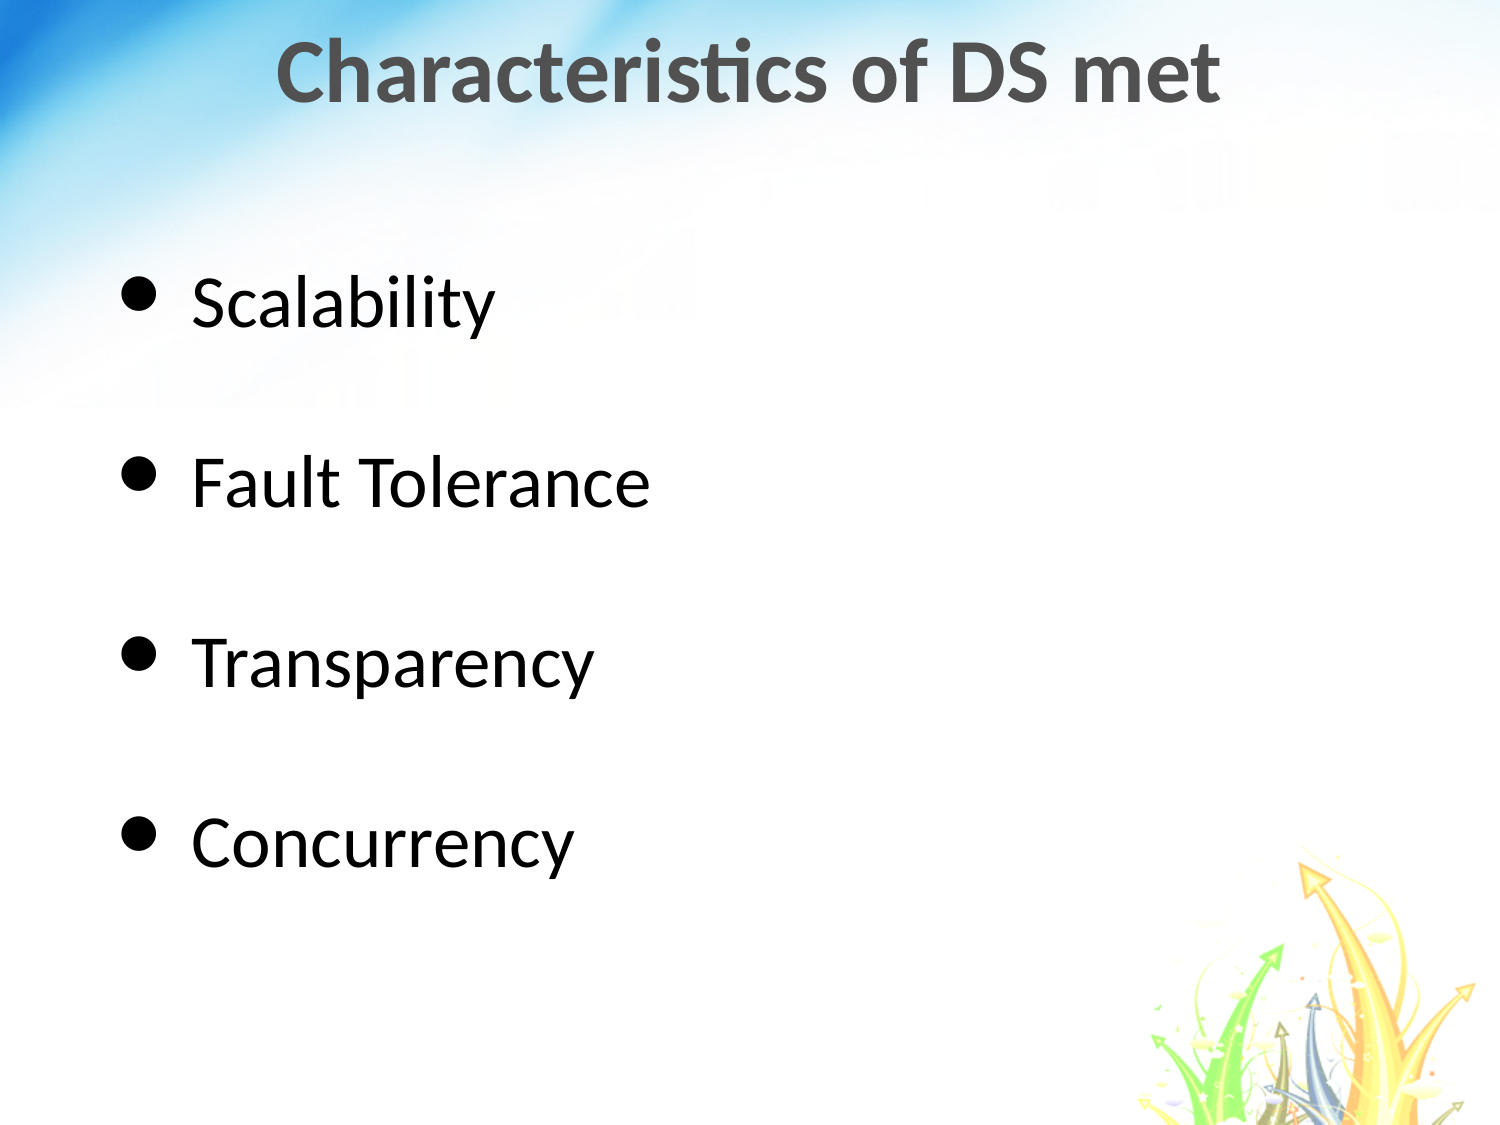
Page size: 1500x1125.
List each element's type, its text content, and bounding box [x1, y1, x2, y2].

text_box Scalability Fault Tolerance Transparency Concurrency [101, 246, 1298, 1038]
title Characteristics of DS met [75, 0, 1425, 160]
picture [0, 0, 1500, 409]
picture [1136, 845, 1477, 1125]
